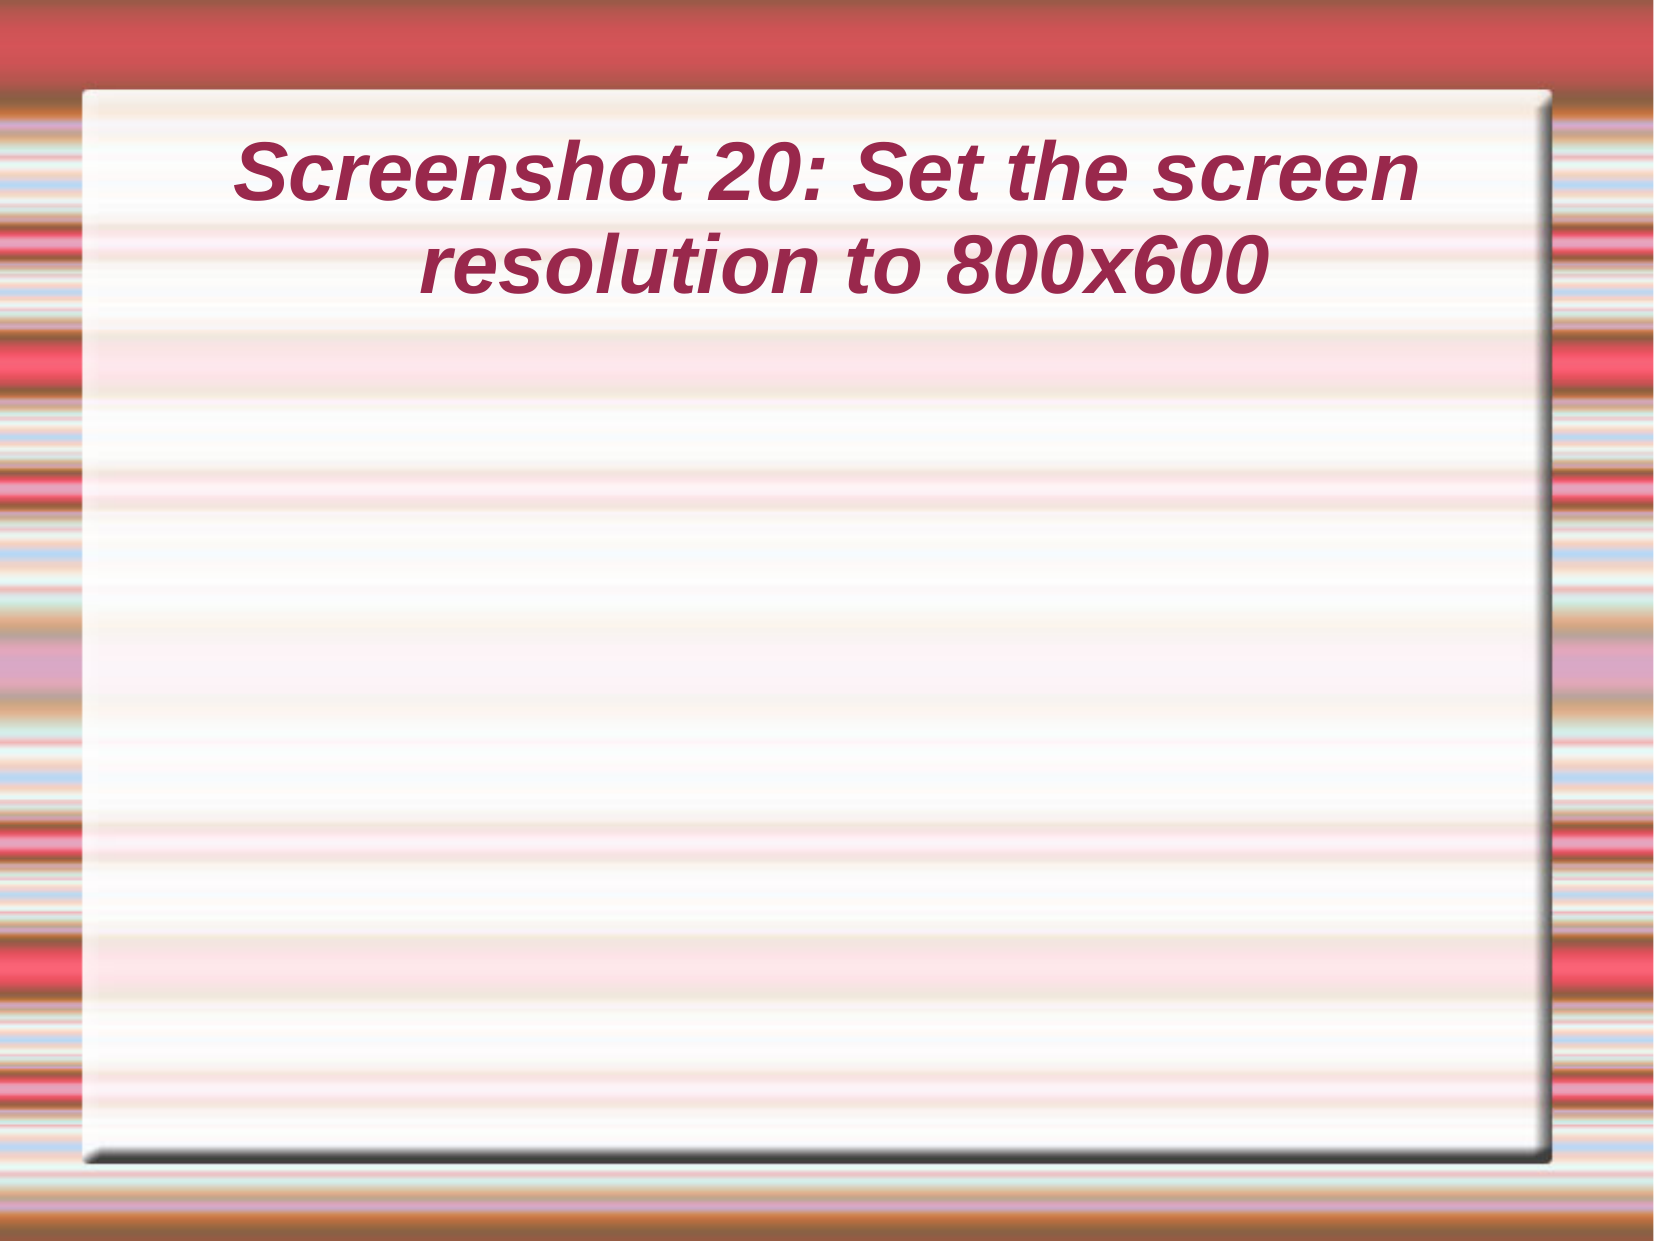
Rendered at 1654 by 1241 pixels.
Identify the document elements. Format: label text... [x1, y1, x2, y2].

title Screenshot 20: Set the screen resolution to 800x600 [121, 114, 1534, 322]
picture [0, 0, 1654, 1241]
